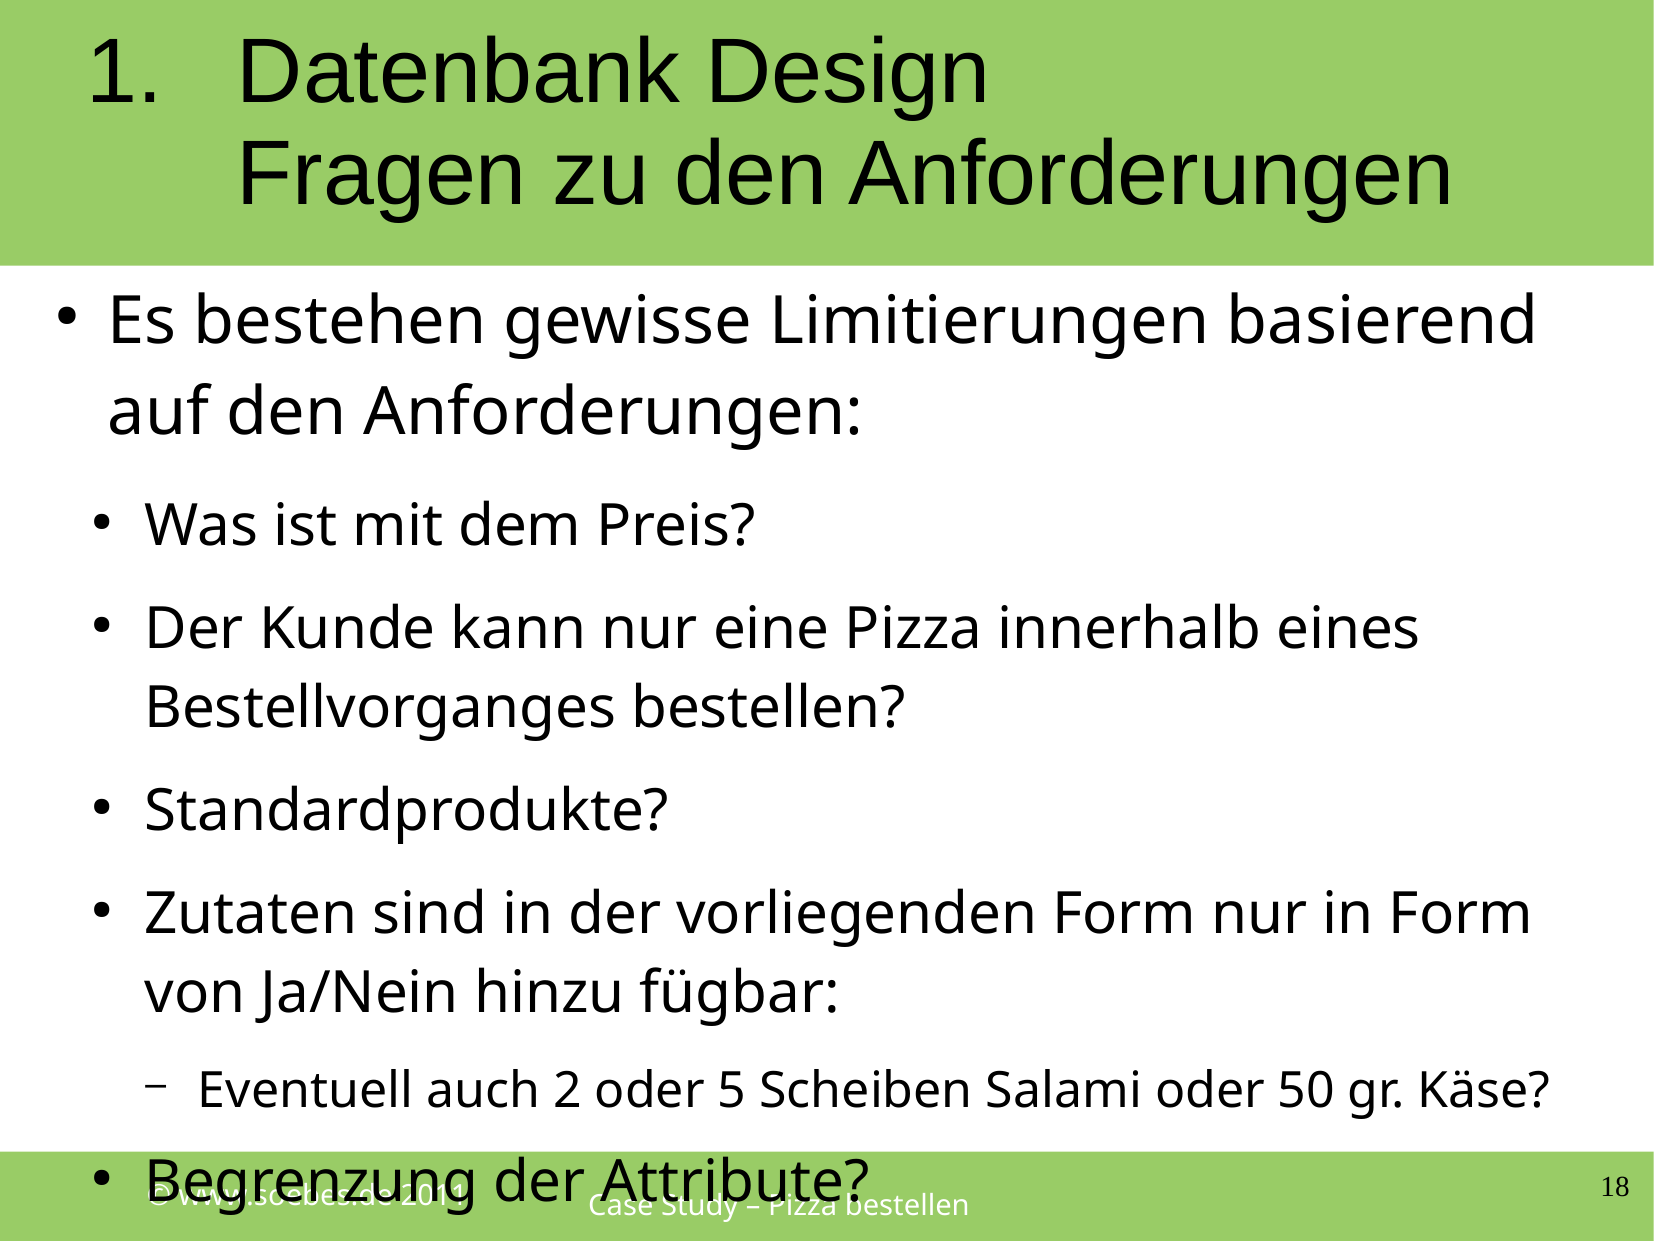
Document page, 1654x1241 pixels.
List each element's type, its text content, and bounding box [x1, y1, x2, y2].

title 1. Datenbank Design Fragen zu den Anforderungen [86, 17, 1576, 226]
list Es bestehen gewisse Limitierungen basierend auf den Anforderungen: Was ist mit dem Preis? Der Kunde kann nur eine Pizza innerhalb eines Bestellvorganges bestellen? Standardprodukte? Zutaten sind in der vorliegenden Form nur in Form von Ja/Nein hinzu fügbar: Eventuell auch 2 oder 5 Scheiben Salami oder 50 gr. Käse? Begrenzung der Attribute? [37, 272, 1613, 1091]
